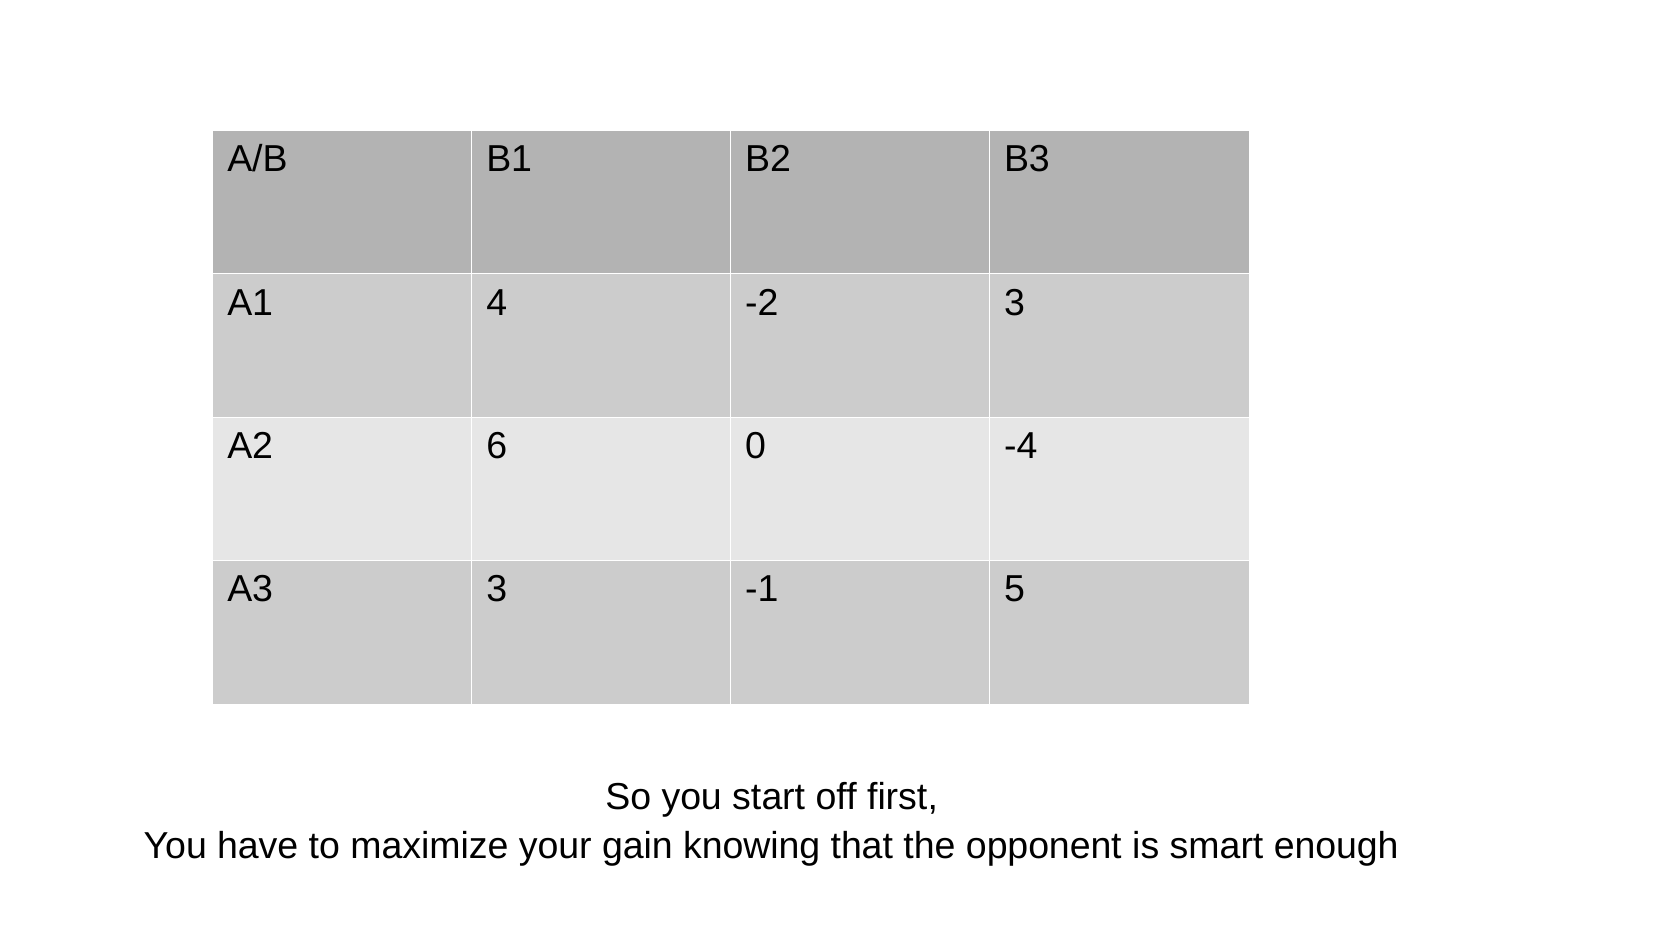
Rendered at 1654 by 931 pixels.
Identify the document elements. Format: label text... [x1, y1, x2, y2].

table_cell 6 [472, 418, 730, 560]
table_cell 4 [472, 274, 730, 417]
table_cell -1 [731, 561, 989, 704]
table_header B3 [990, 131, 1249, 273]
table_header B2 [731, 131, 989, 273]
table_cell A1 [213, 274, 471, 417]
table_cell -2 [731, 274, 989, 417]
table_header A/B [213, 131, 471, 273]
table_cell 3 [472, 561, 730, 704]
table_header B1 [472, 131, 730, 273]
table_cell 0 [731, 418, 989, 560]
table_cell A2 [213, 418, 471, 560]
table_cell 3 [990, 274, 1249, 417]
text_box You have to maximize your gain knowing that the opponent is smart enough [129, 817, 1446, 875]
table_cell -4 [990, 418, 1249, 560]
table_cell A3 [213, 561, 471, 704]
table_cell 5 [990, 561, 1249, 704]
text_box So you start off first, [590, 767, 954, 825]
